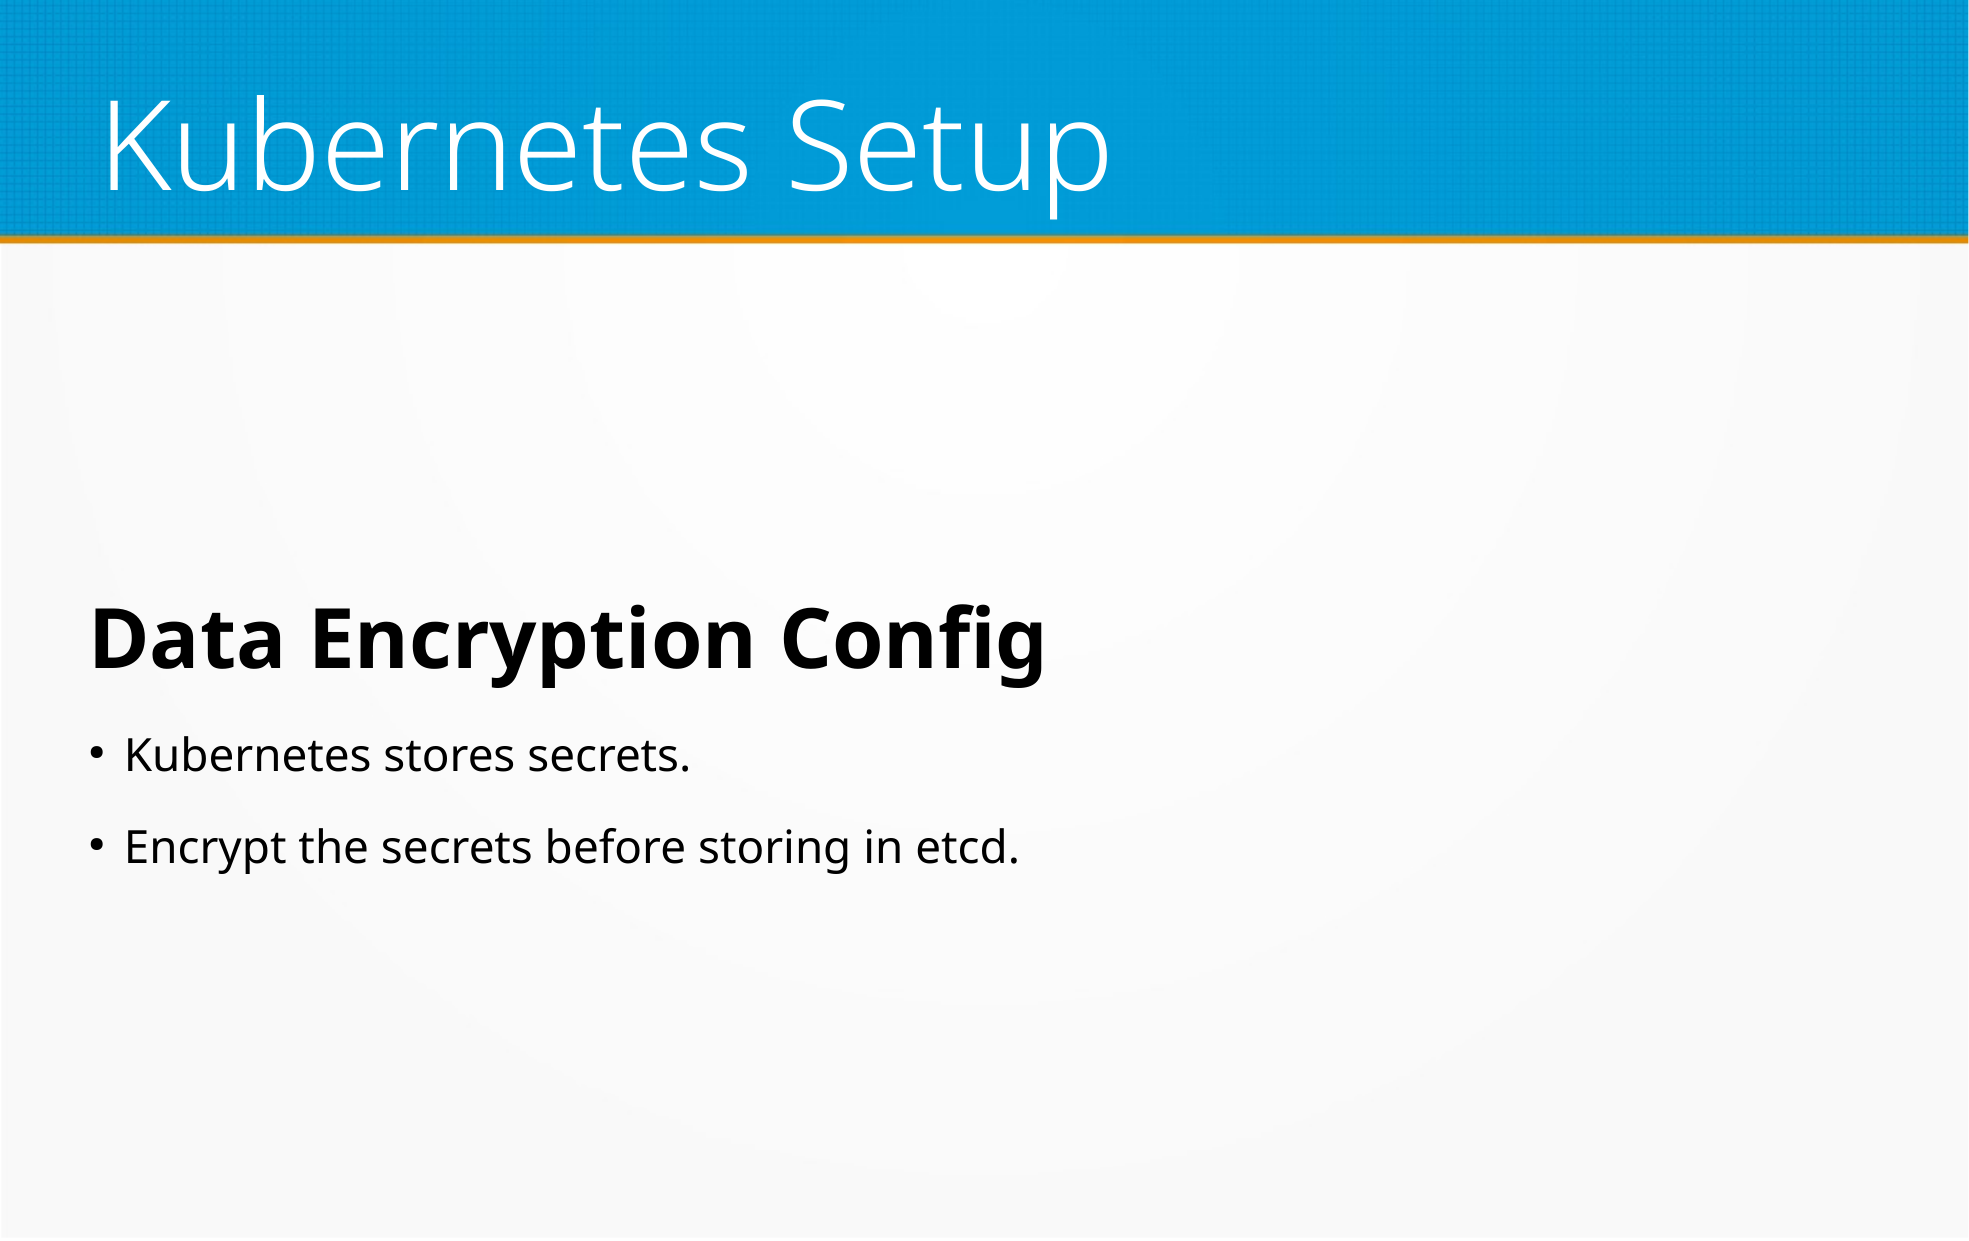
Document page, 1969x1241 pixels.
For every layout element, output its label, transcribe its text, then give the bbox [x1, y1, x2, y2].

title Kubernetes Setup [98, 19, 1870, 227]
picture [0, 233, 1969, 1241]
text_box Data Encryption Config Kubernetes stores secrets. Encrypt the secrets before storing in etcd. [82, 293, 1772, 1163]
